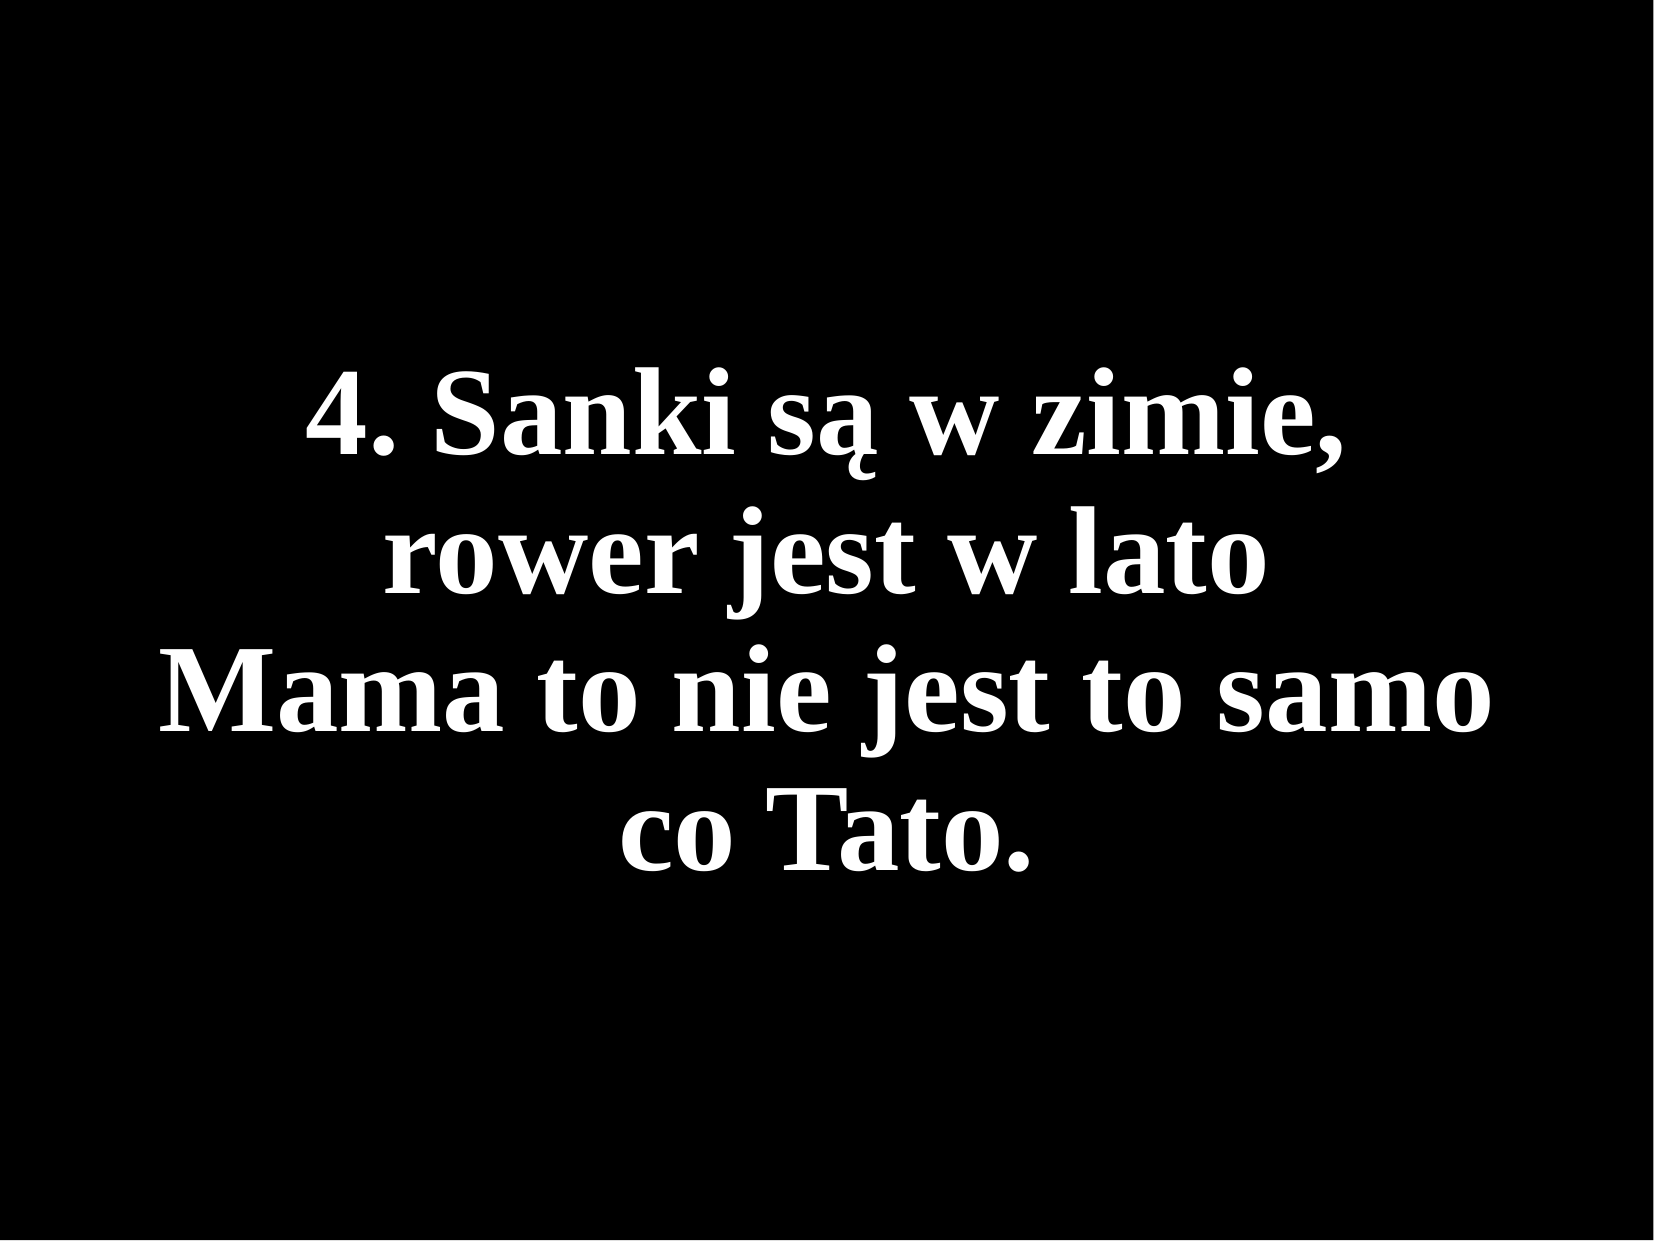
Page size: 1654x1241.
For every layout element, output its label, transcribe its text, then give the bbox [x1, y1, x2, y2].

title 4. Sanki są w zimie, rower jest w lato Mama to nie jest to samo co Tato. [0, 0, 1654, 1241]
